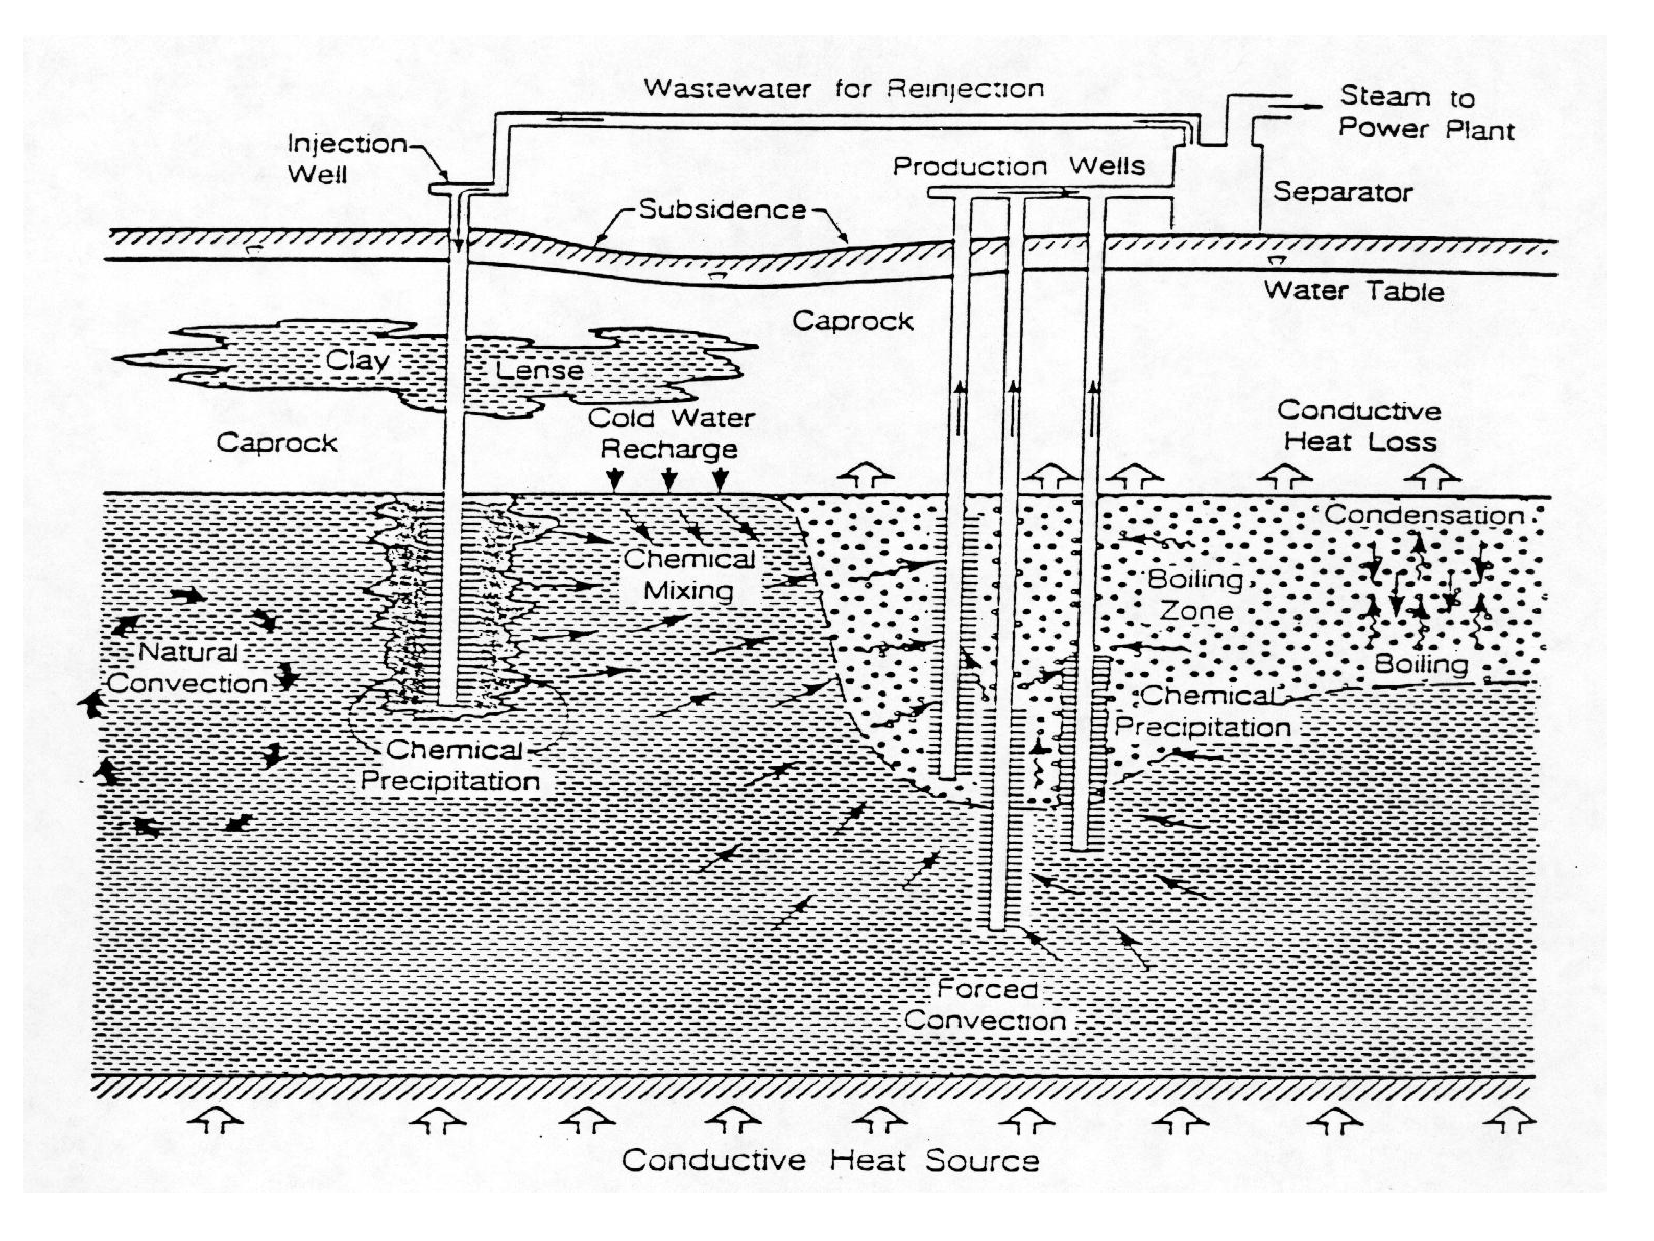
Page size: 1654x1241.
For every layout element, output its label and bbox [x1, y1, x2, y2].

picture [23, 35, 1607, 1193]
